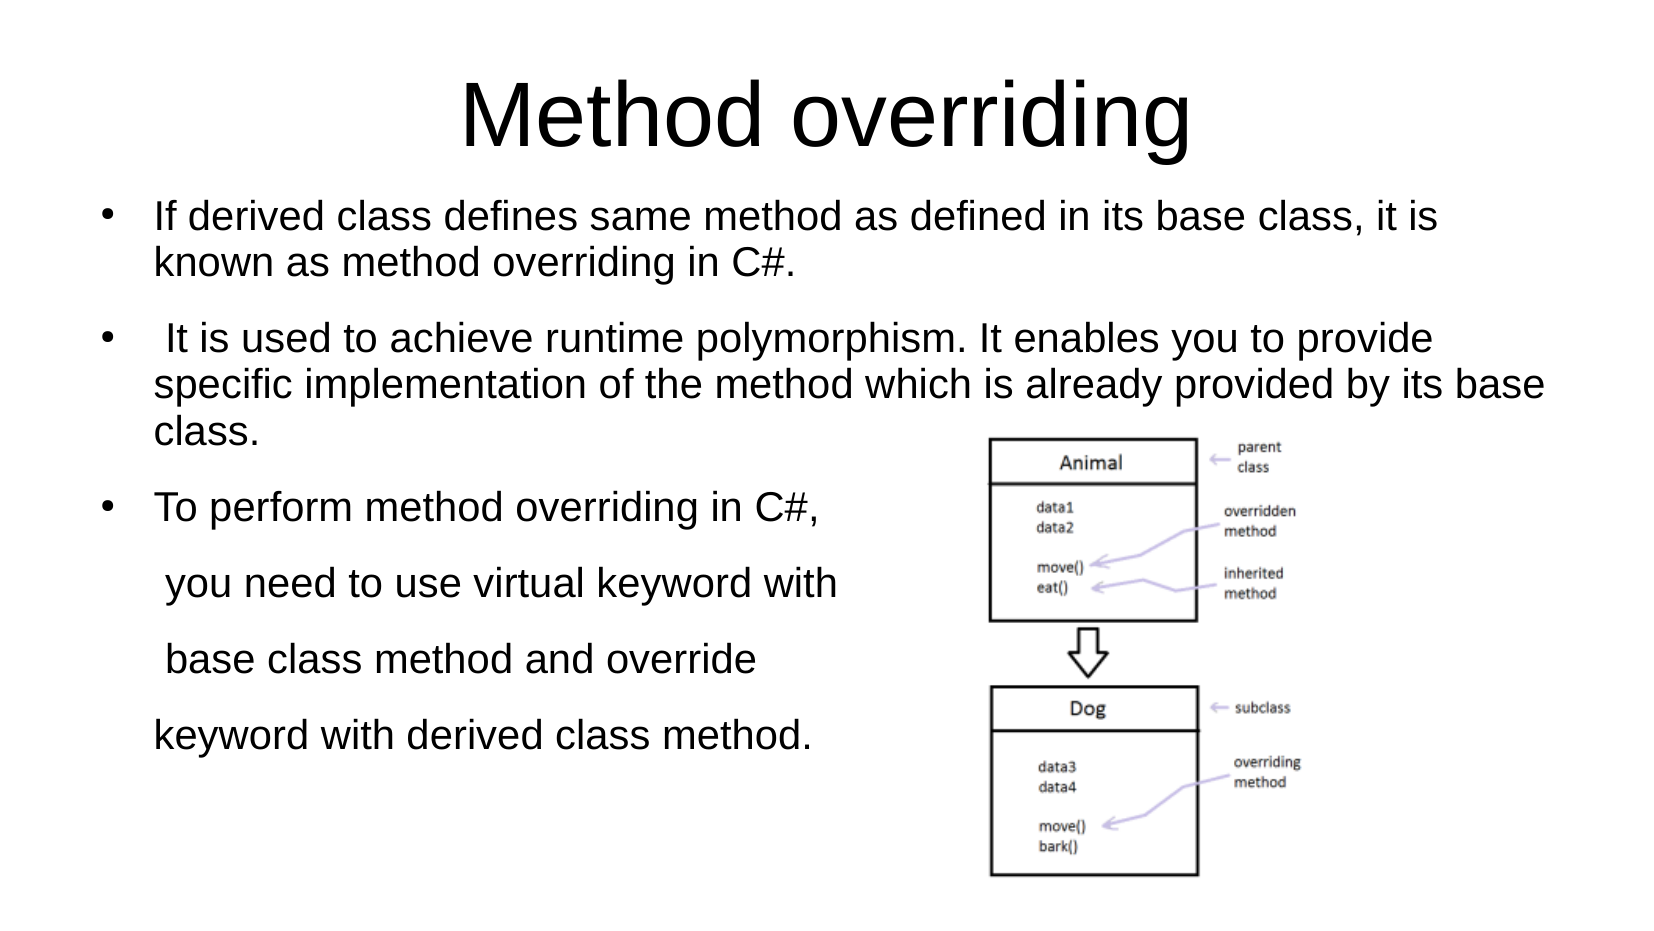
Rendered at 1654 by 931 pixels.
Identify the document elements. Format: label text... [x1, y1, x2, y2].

picture [975, 421, 1319, 901]
list If derived class defines same method as defined in its base class, it is known as method overriding in C#. It is used to achieve runtime polymorphism. It enables you to provide specific implementation of the method which is already provided by its base class. To perform method overriding in C#, you need to use virtual keyword with base class method and override keyword with derived class method. [82, 192, 1571, 871]
title Method overriding [82, 37, 1571, 192]
